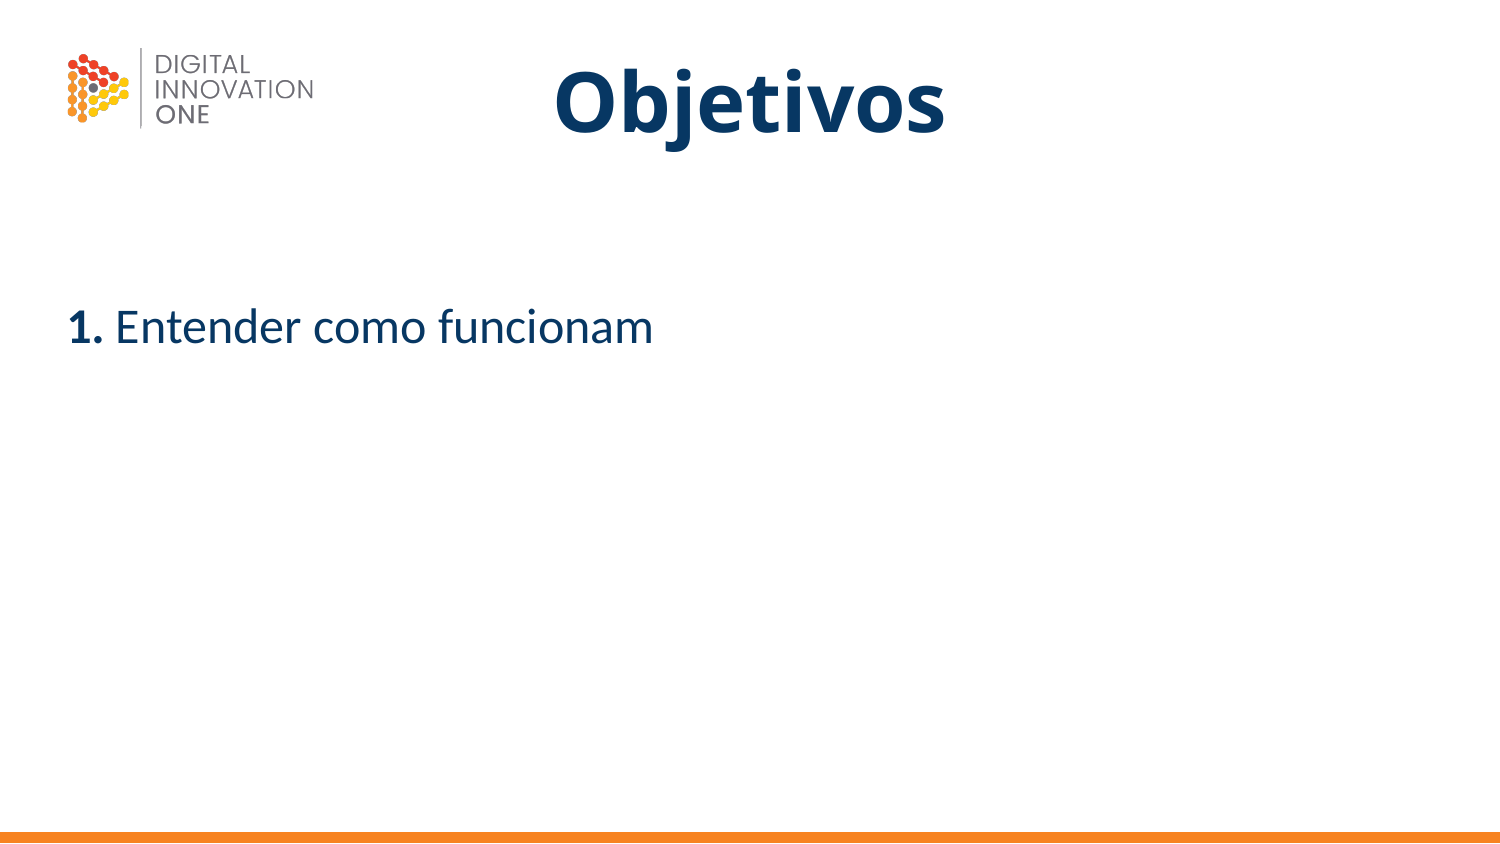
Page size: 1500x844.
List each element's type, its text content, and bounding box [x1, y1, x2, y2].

picture [51, 39, 330, 137]
subtitle Objetivos [51, 50, 1449, 148]
subtitle 1. Entender como funcionam [51, 218, 1388, 706]
text_box [0, 832, 1500, 843]
